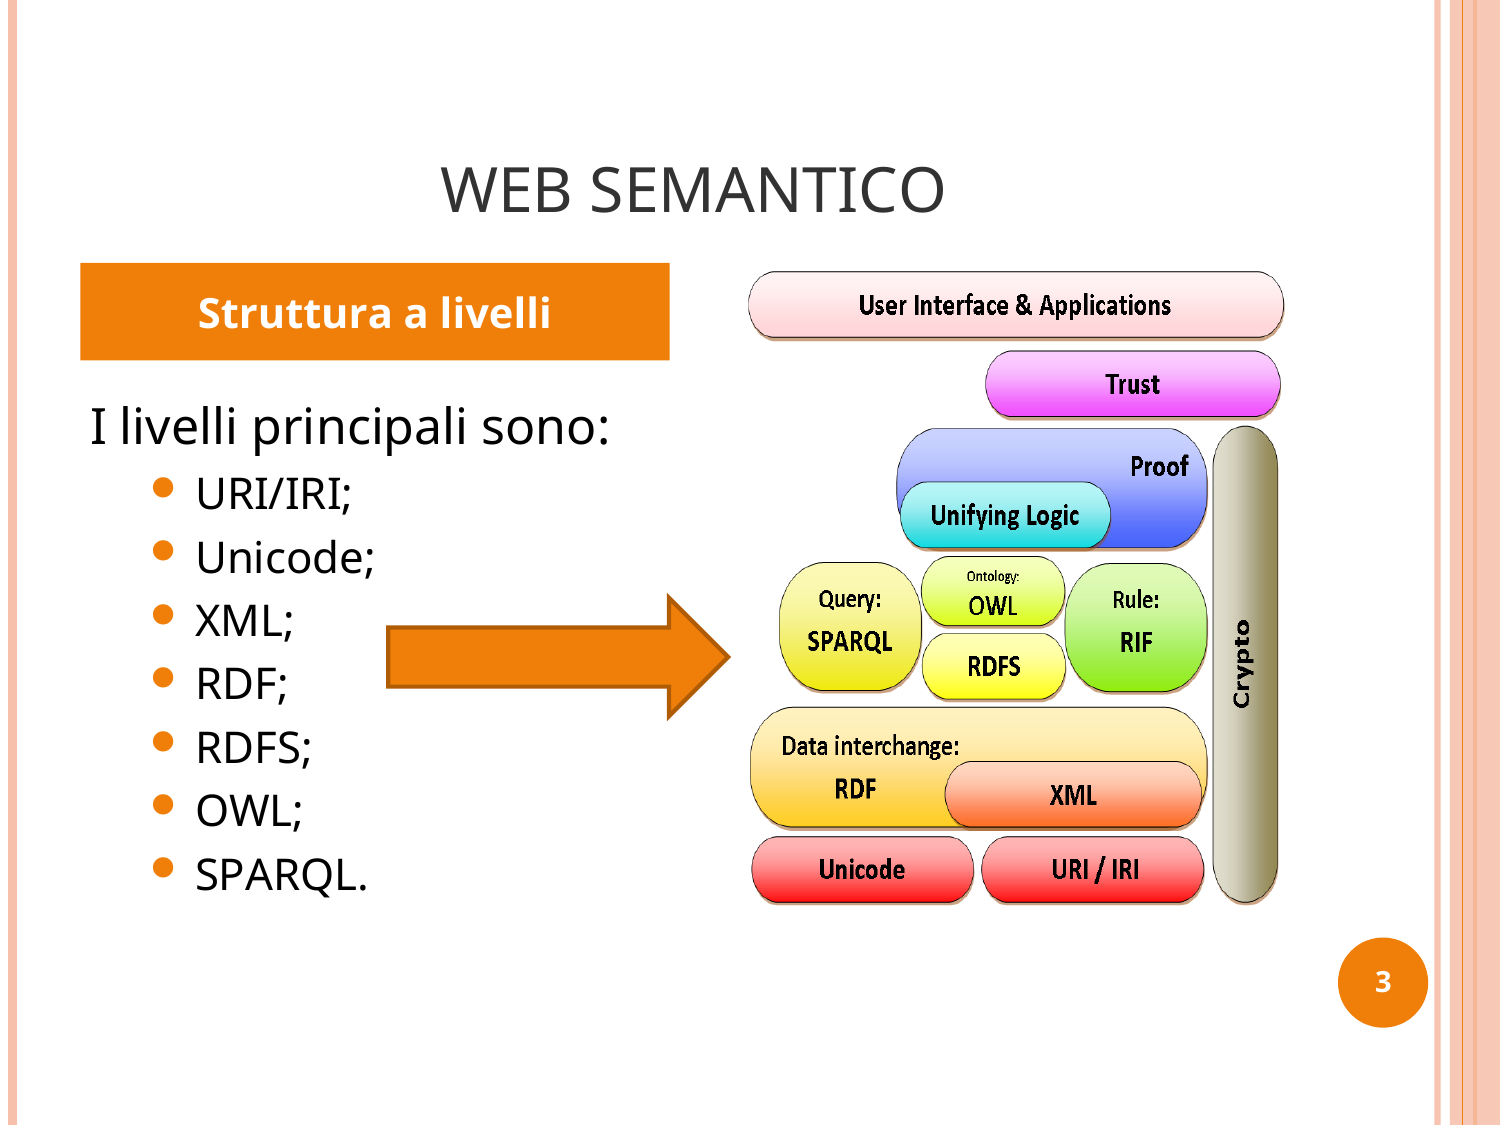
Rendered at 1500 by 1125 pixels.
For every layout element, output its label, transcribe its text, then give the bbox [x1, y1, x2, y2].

picture [717, 243, 1318, 944]
list I livelli principali sono: URI/IRI; Unicode; XML; RDF; RDFS; OWL; SPARQL. [75, 387, 676, 1025]
title WEB SEMANTICO [74, 44, 1313, 233]
text_box <numero> [1333, 940, 1434, 1027]
text_box [388, 597, 729, 717]
list Struttura a livelli [80, 262, 670, 361]
